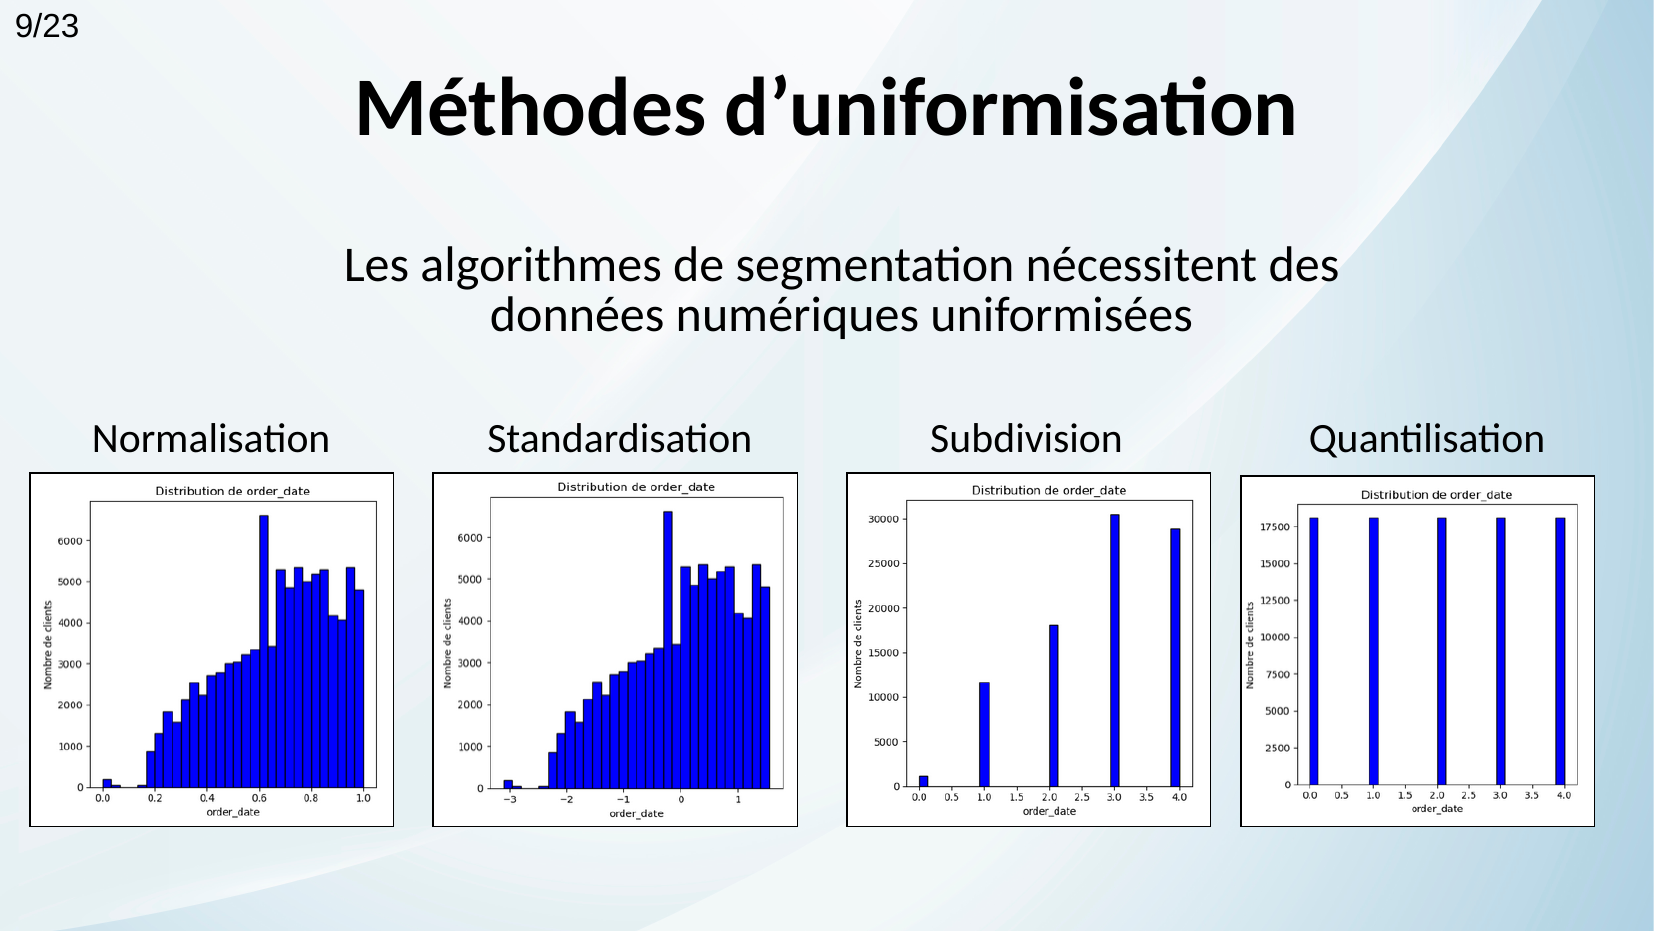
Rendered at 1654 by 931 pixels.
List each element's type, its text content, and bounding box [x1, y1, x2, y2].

picture [0, 0, 1654, 931]
title Méthodes d’uniformisation [82, 37, 1571, 193]
text_box 9/23 [0, 0, 119, 60]
text_box Les algorithmes de segmentation nécessitent des données numériques uniformisées [324, 236, 1359, 352]
text_box Normalisation Standardisation Subdivision Quantilisation [29, 413, 1625, 473]
